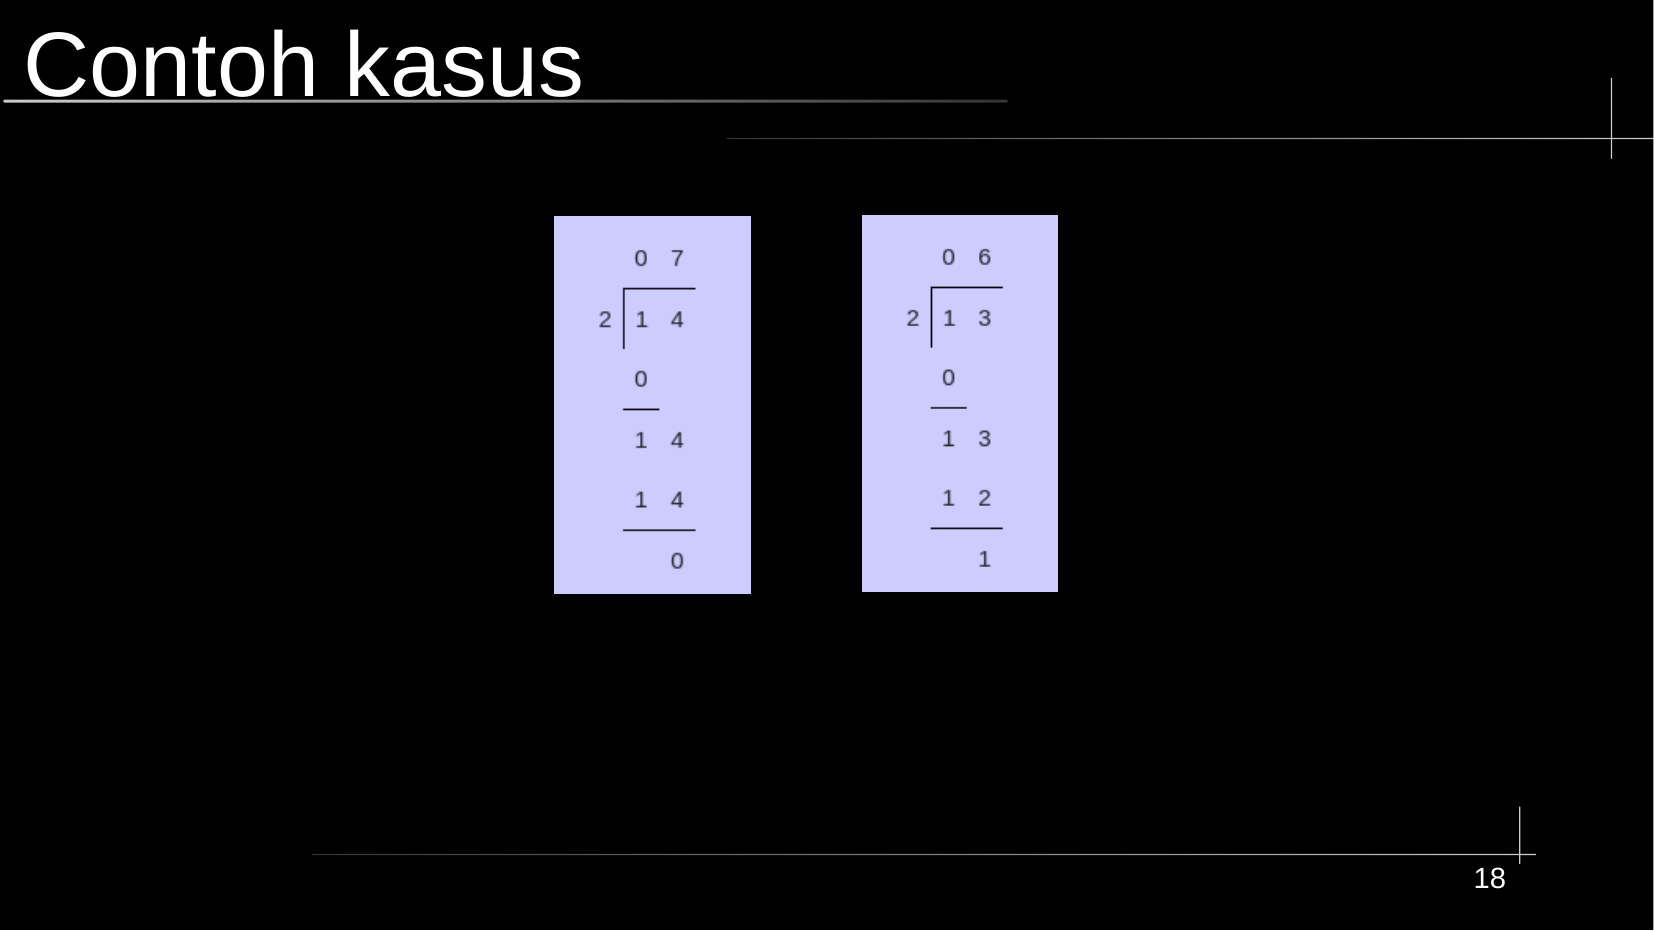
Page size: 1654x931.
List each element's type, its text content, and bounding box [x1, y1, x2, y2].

title Contoh kasus [23, 11, 1589, 119]
picture [862, 215, 1058, 593]
picture [554, 216, 751, 594]
